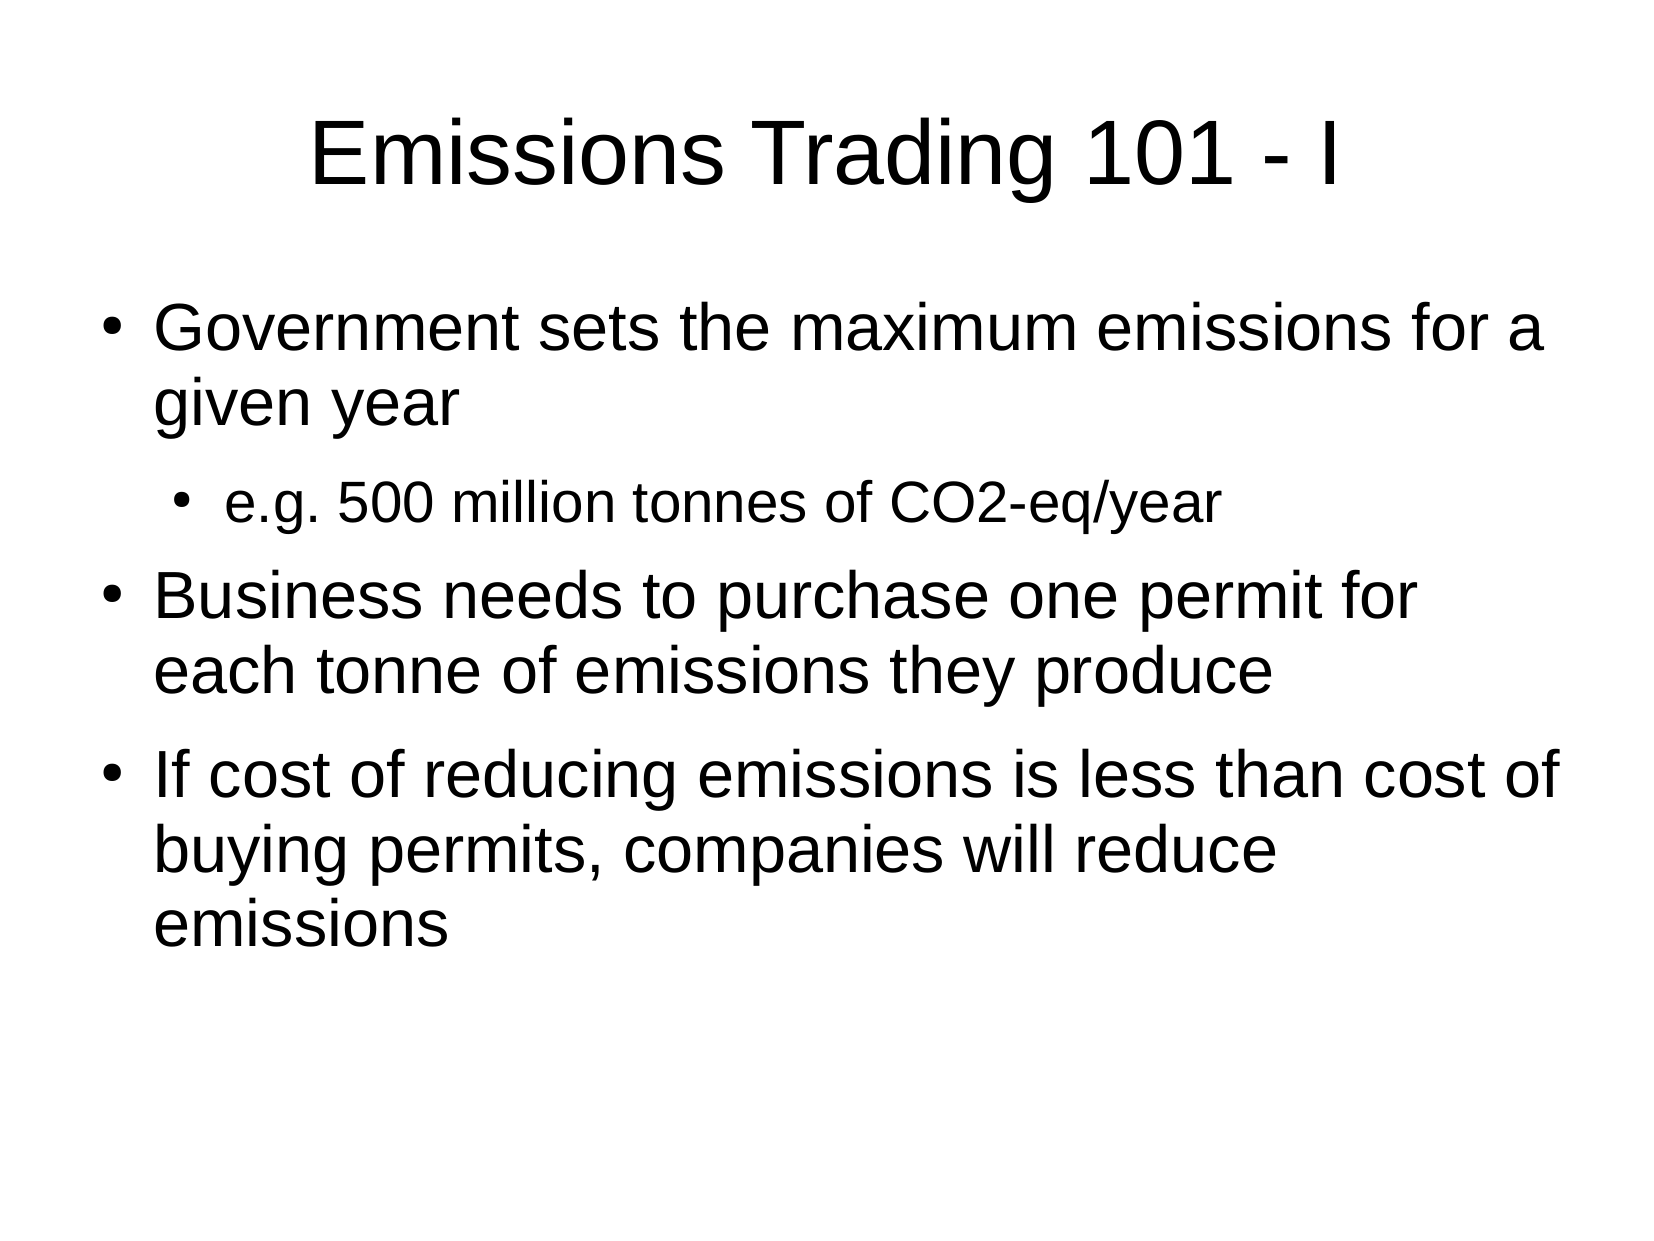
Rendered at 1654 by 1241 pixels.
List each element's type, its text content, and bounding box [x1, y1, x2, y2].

list Government sets the maximum emissions for a given year e.g. 500 million tonnes of CO2-eq/year Business needs to purchase one permit for each tonne of emissions they produce If cost of reducing emissions is less than cost of buying permits, companies will reduce emissions [82, 290, 1571, 1109]
title Emissions Trading 101 - I [82, 49, 1571, 257]
